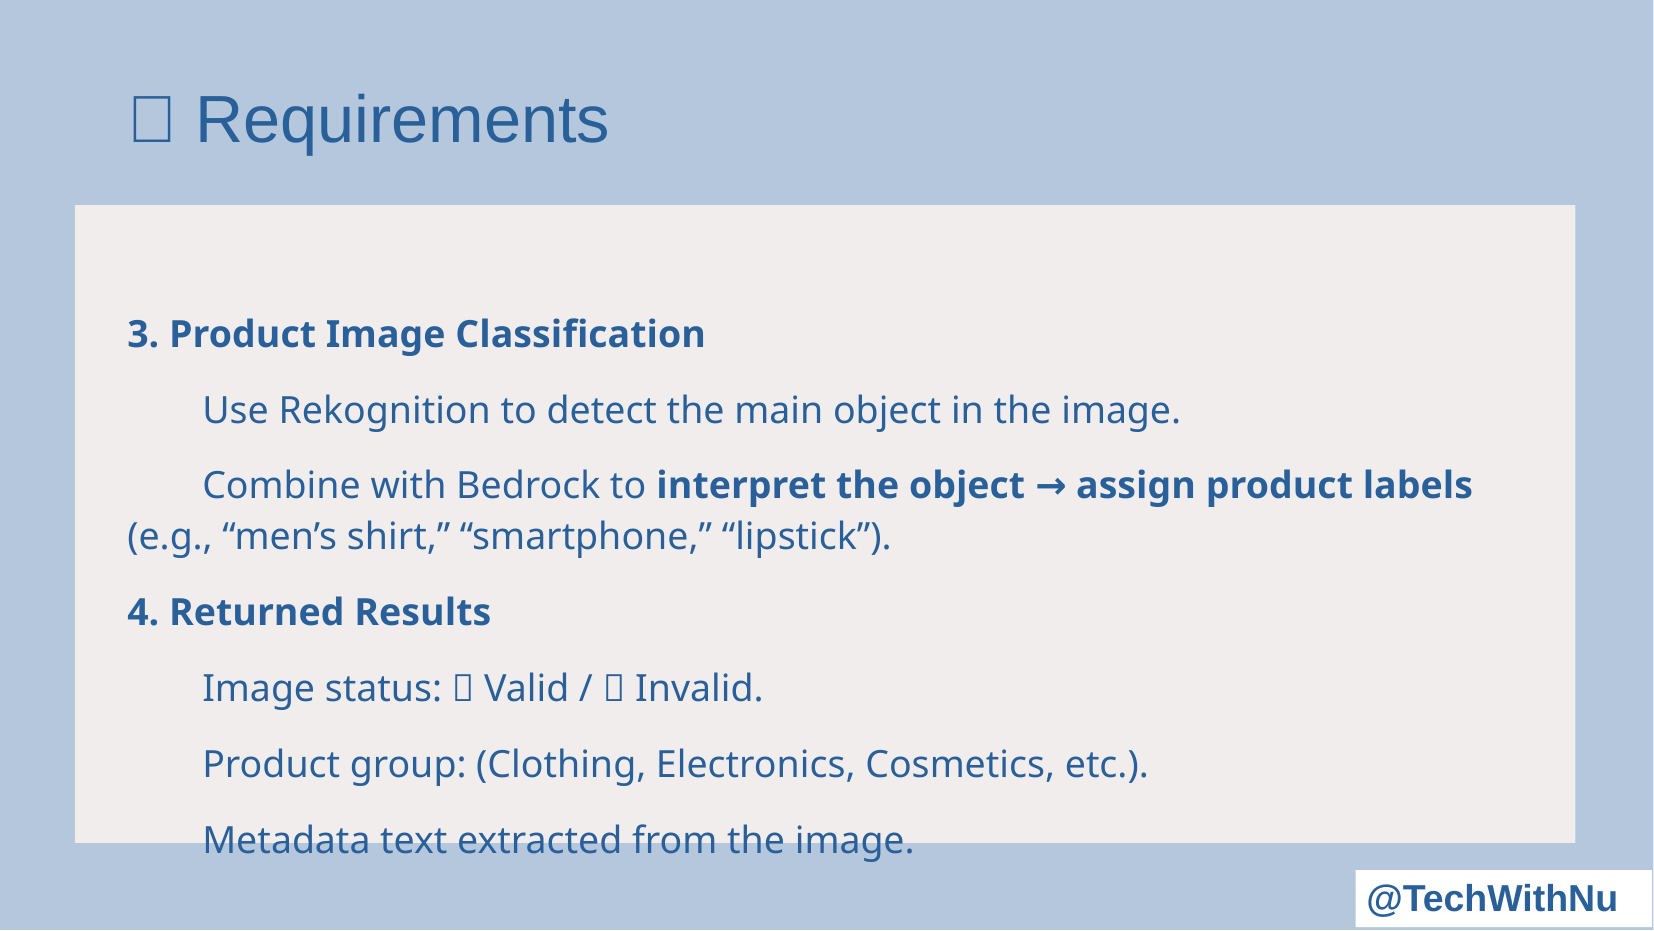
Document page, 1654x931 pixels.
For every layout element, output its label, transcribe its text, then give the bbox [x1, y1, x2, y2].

text_box @TechWithNu [1576, 870, 1652, 931]
text_box [74, 205, 1576, 843]
text_box 3. Product Image Classification Use Rekognition to detect the main object in the image. Combine with Bedrock to interpret the object → assign product labels (e.g., “men’s shirt,” “smartphone,” “lipstick”). 4. Returned Results Image status: ✅ Valid / ❌ Invalid. Product group: (Clothing, Electronics, Cosmetics, etc.). Metadata text extracted from the image. [112, 300, 1576, 931]
text_box 🎯 Requirements [112, 75, 901, 210]
